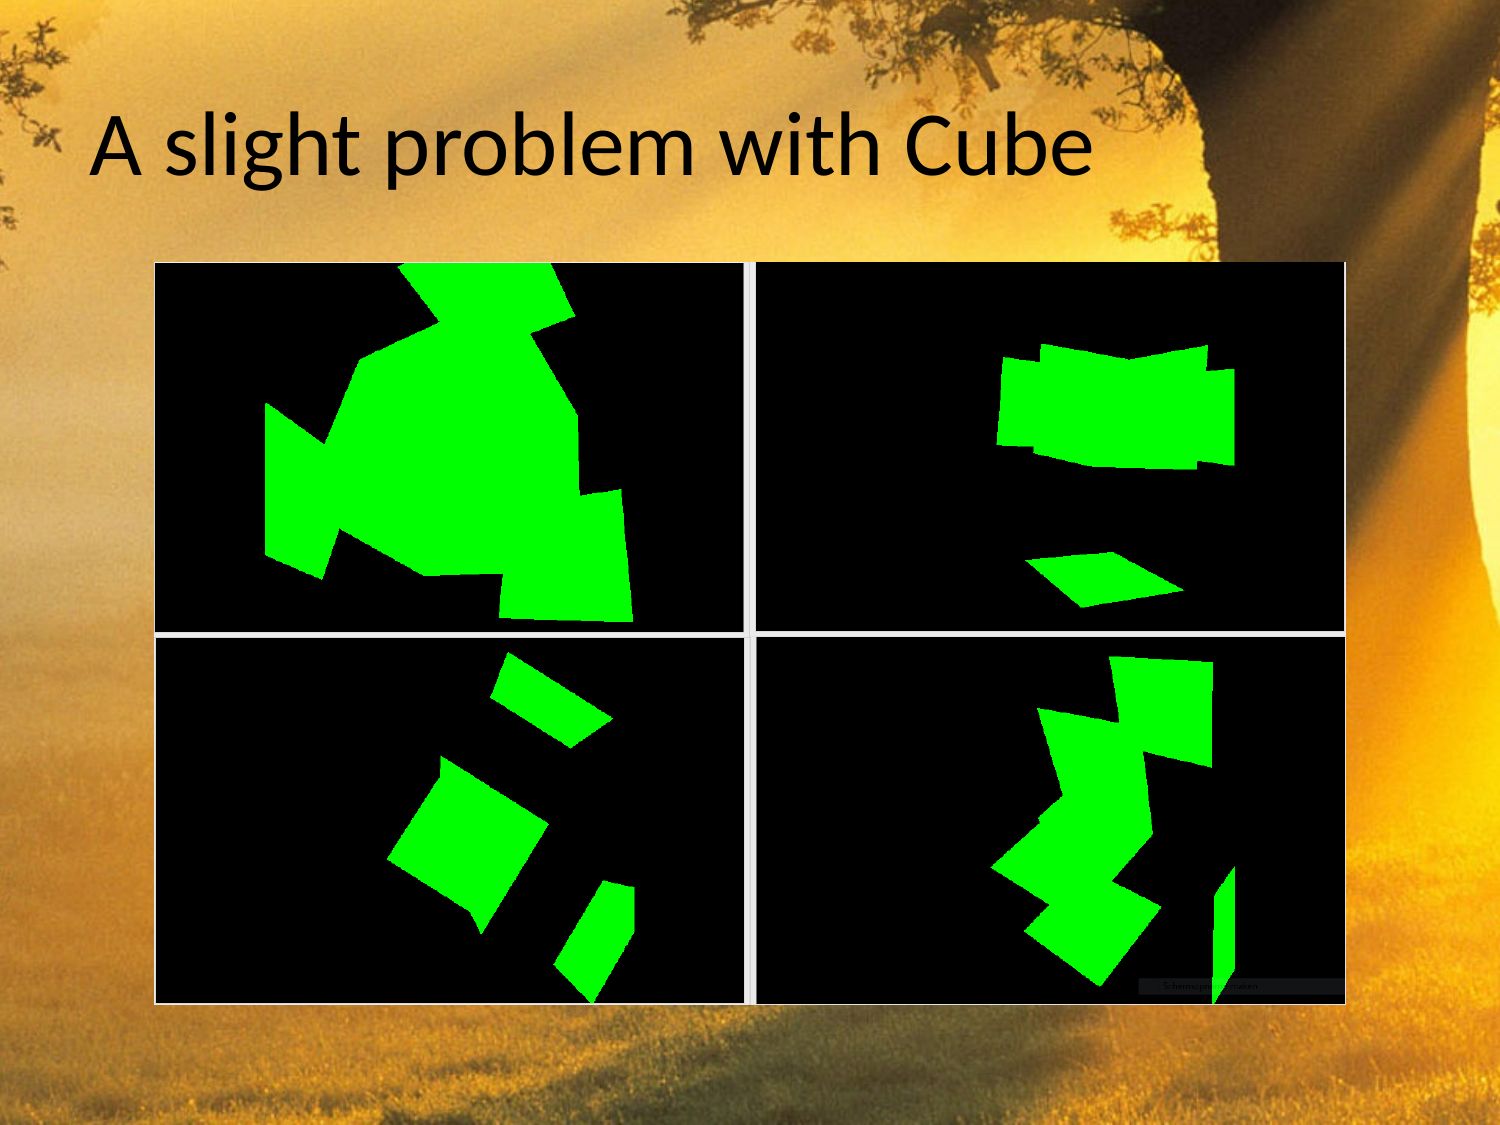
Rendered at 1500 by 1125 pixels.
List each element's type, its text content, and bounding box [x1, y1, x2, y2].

text_box A slight problem with Cube [75, 45, 1425, 233]
picture [0, 0, 1500, 1125]
